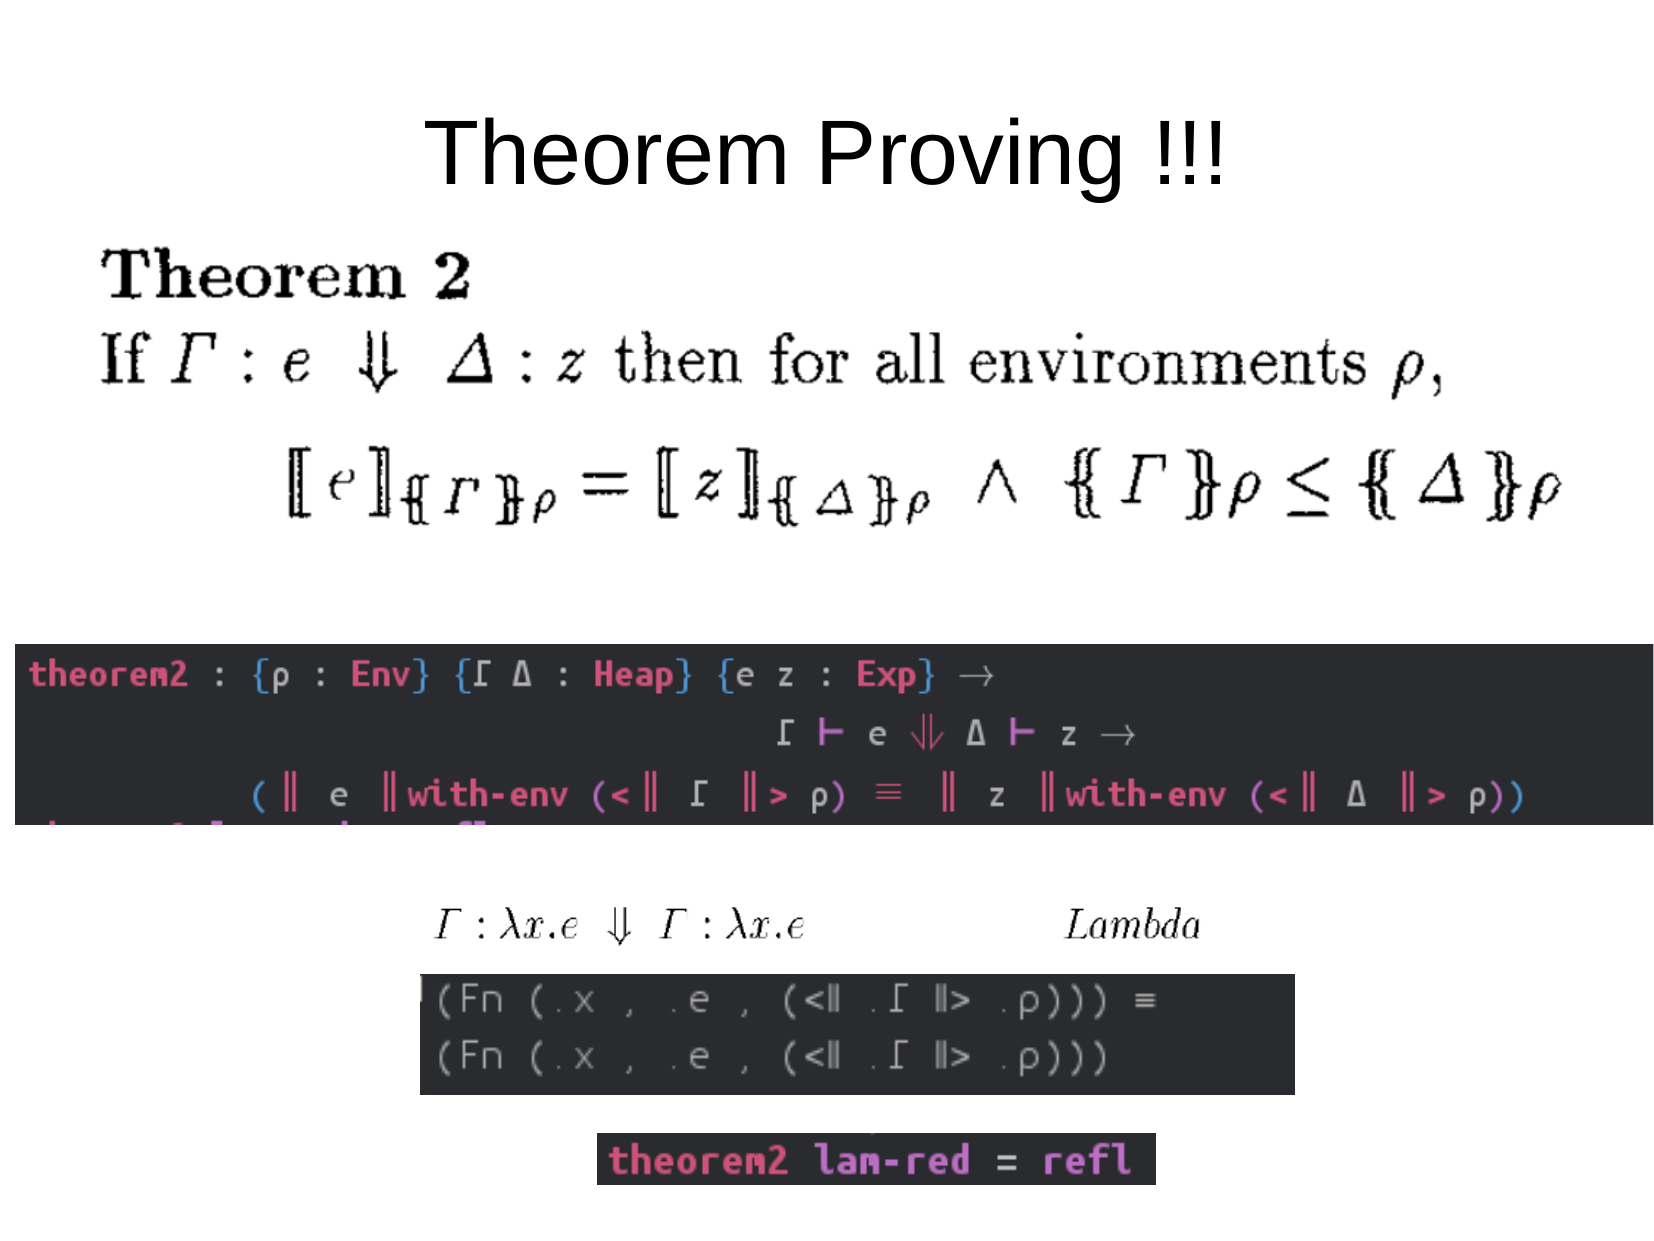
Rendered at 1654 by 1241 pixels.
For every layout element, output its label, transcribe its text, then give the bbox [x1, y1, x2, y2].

picture [360, 869, 1295, 1096]
picture [15, 644, 1654, 826]
title Theorem Proving !!! [82, 49, 1571, 209]
picture [597, 1133, 1156, 1186]
picture [45, 209, 1654, 548]
